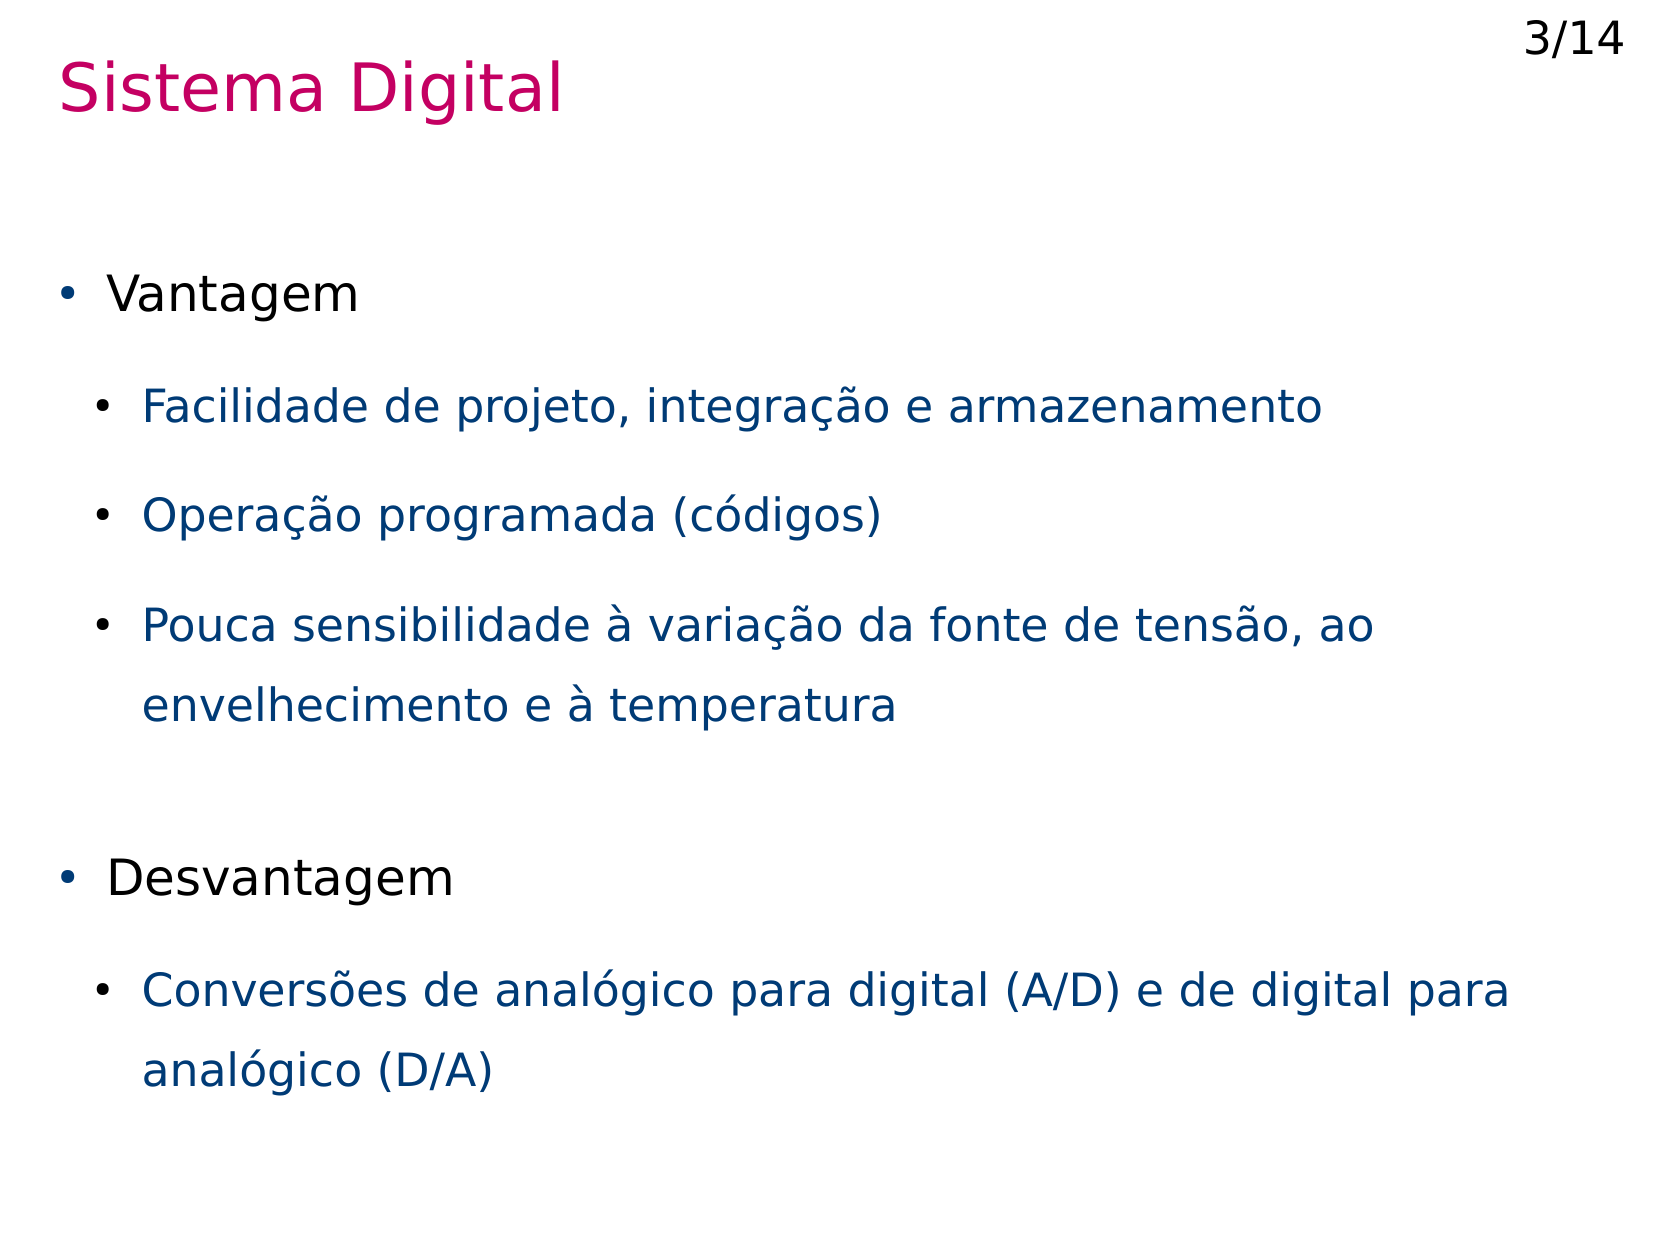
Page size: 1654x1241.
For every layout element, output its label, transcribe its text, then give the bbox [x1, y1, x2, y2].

title Sistema Digital [59, 29, 1625, 148]
list Vantagem Facilidade de projeto, integração e armazenamento Operação programada (códigos) Pouca sensibilidade à variação da fonte de tensão, ao envelhecimento e à temperatura Desvantagem Conversões de analógico para digital (A/D) e de digital para analógico (D/A) [59, 236, 1625, 1211]
